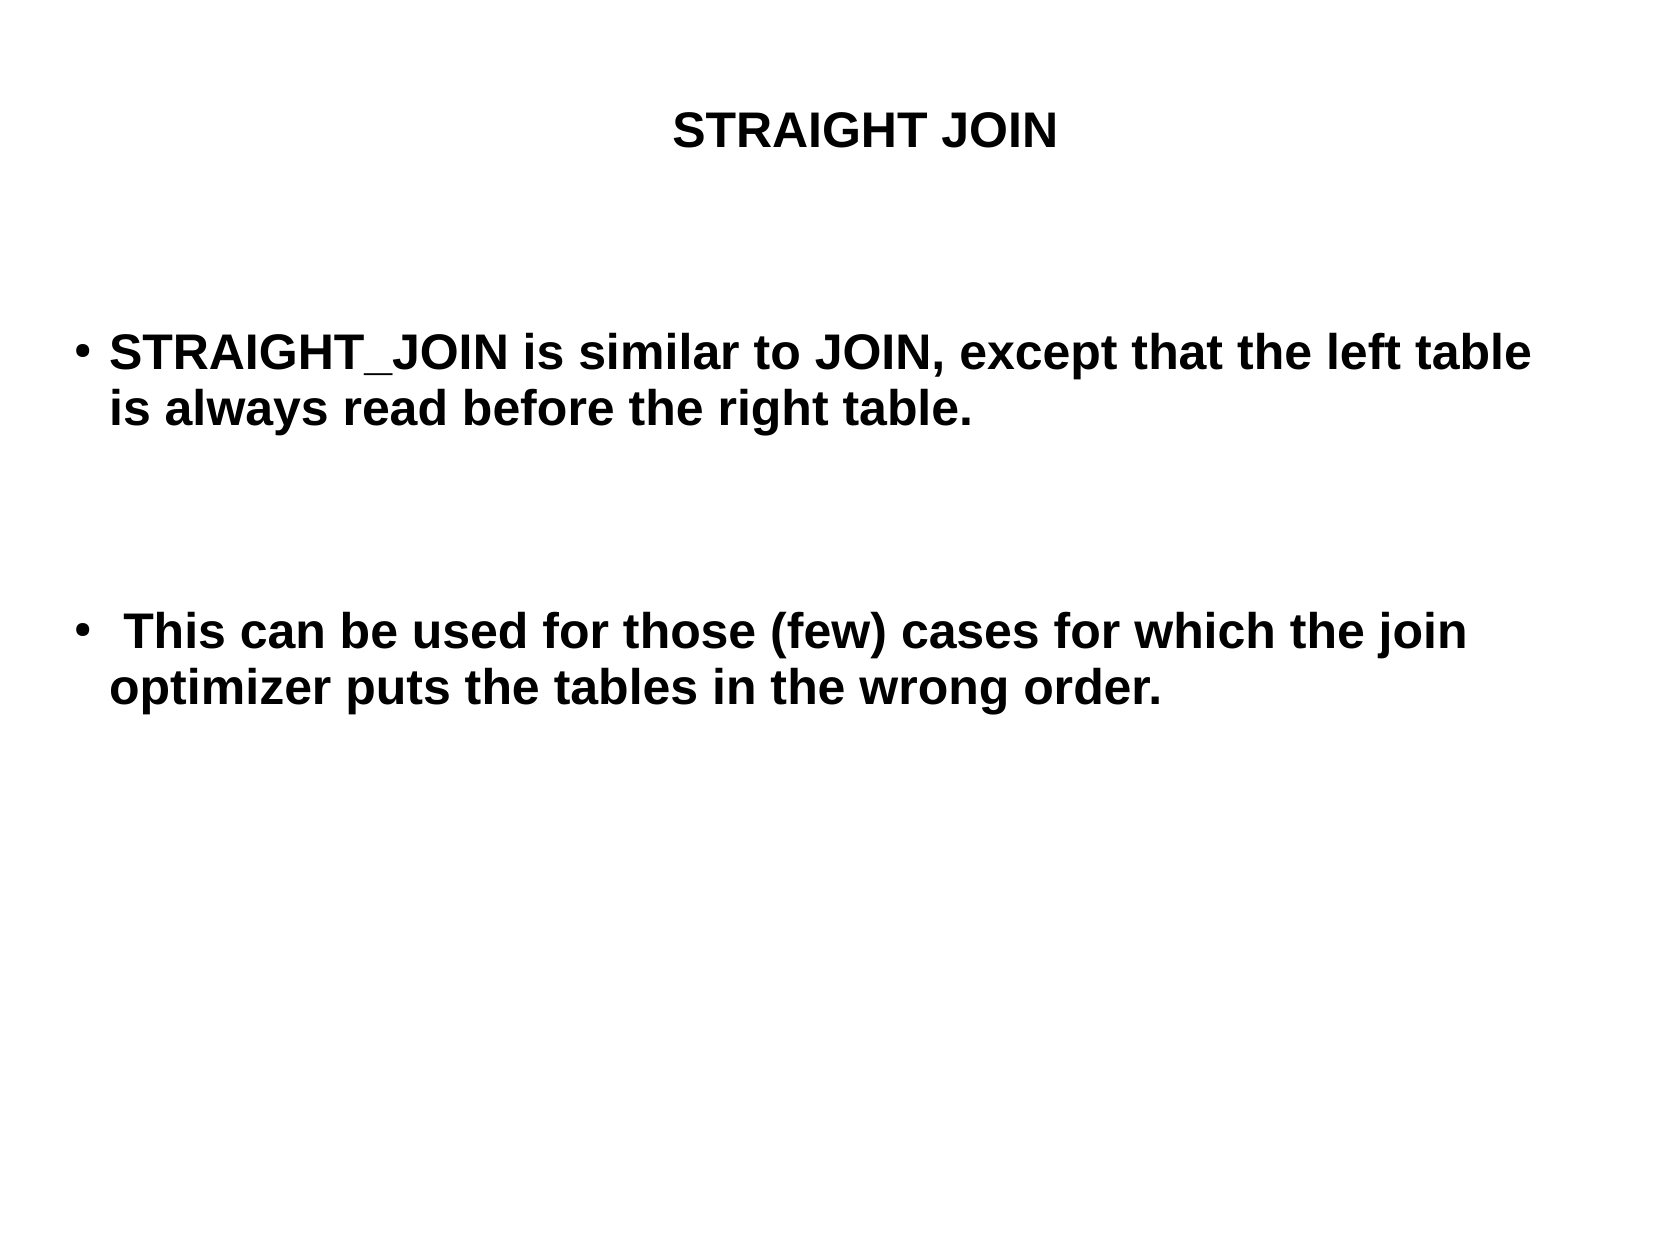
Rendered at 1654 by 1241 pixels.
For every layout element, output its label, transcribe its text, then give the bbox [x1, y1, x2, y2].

text_box STRAIGHT JOIN STRAIGHT_JOIN is similar to JOIN, except that the left table is always read before the right table. This can be used for those (few) cases for which the join optimizer puts the tables in the wrong order. [59, 94, 1595, 849]
